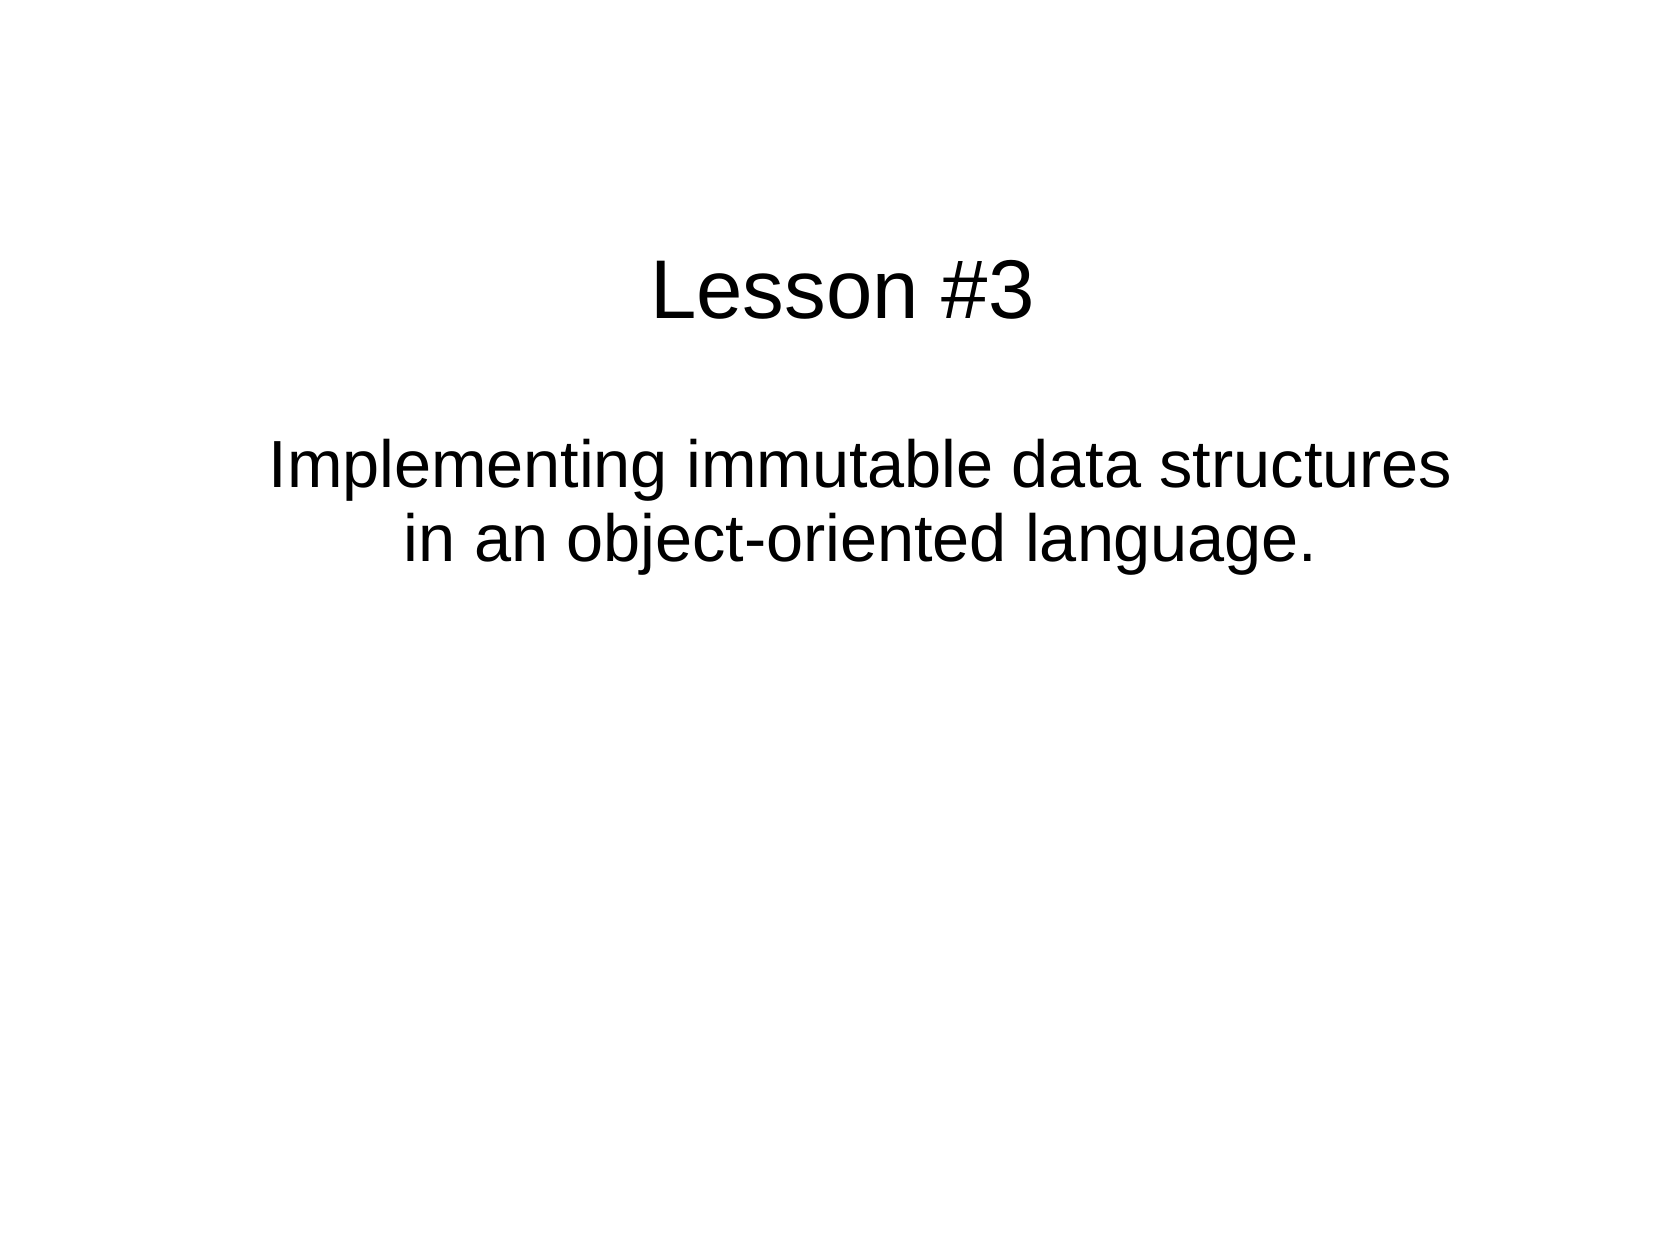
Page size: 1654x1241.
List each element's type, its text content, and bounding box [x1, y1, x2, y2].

text_box Lesson #3 [635, 236, 1050, 345]
text_box Implementing immutable data structures in an object-oriented language. [253, 419, 1475, 584]
